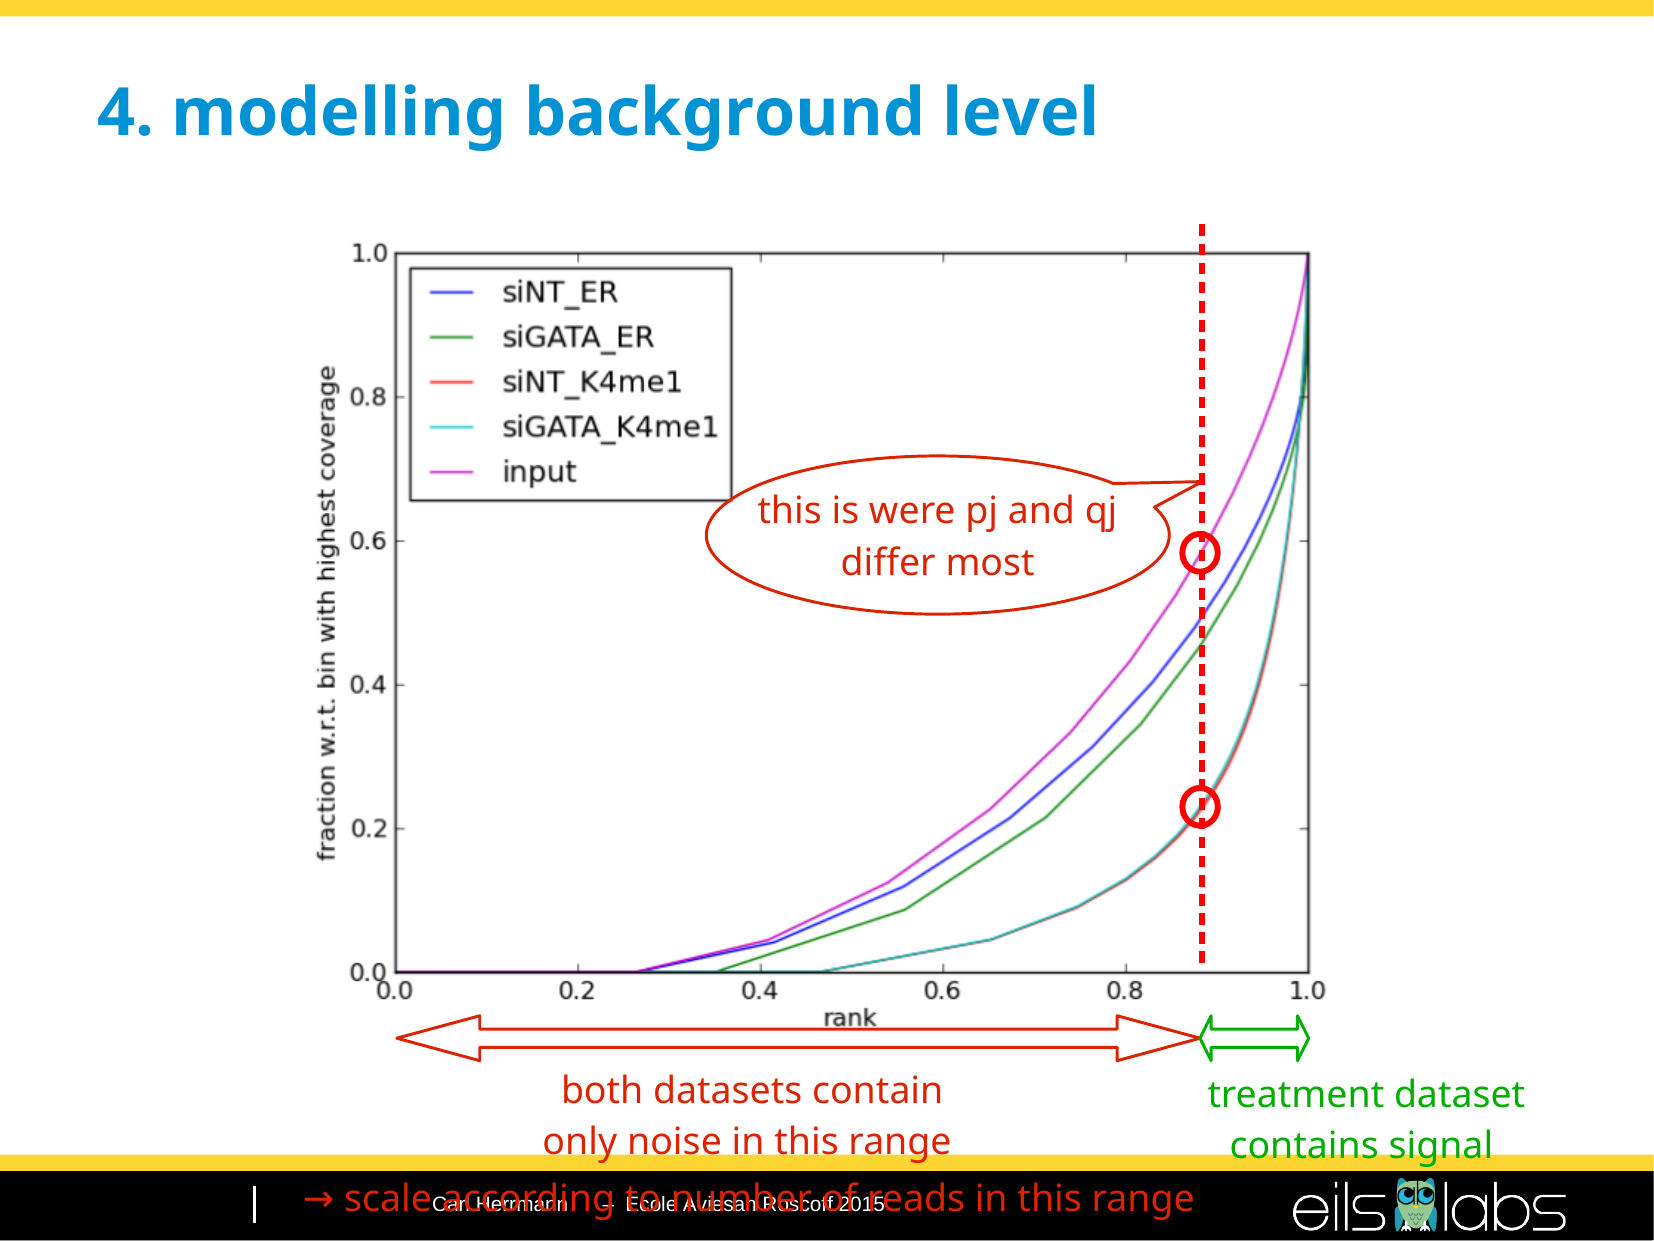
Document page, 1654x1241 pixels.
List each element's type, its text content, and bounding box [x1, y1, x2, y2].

picture [406, 1019, 1191, 1040]
picture [276, 193, 1349, 1040]
text_box both datasets contain only noise in this range [507, 1055, 997, 1164]
text_box → scale according to number of reads in this range [288, 1164, 1201, 1231]
text_box treatment dataset contains signal [1122, 1060, 1612, 1178]
picture [1203, 1025, 1306, 1040]
title 4. modelling background level [82, 61, 1571, 168]
text_box this is were pj and qj differ most [706, 455, 1199, 615]
picture [1292, 1178, 1566, 1232]
